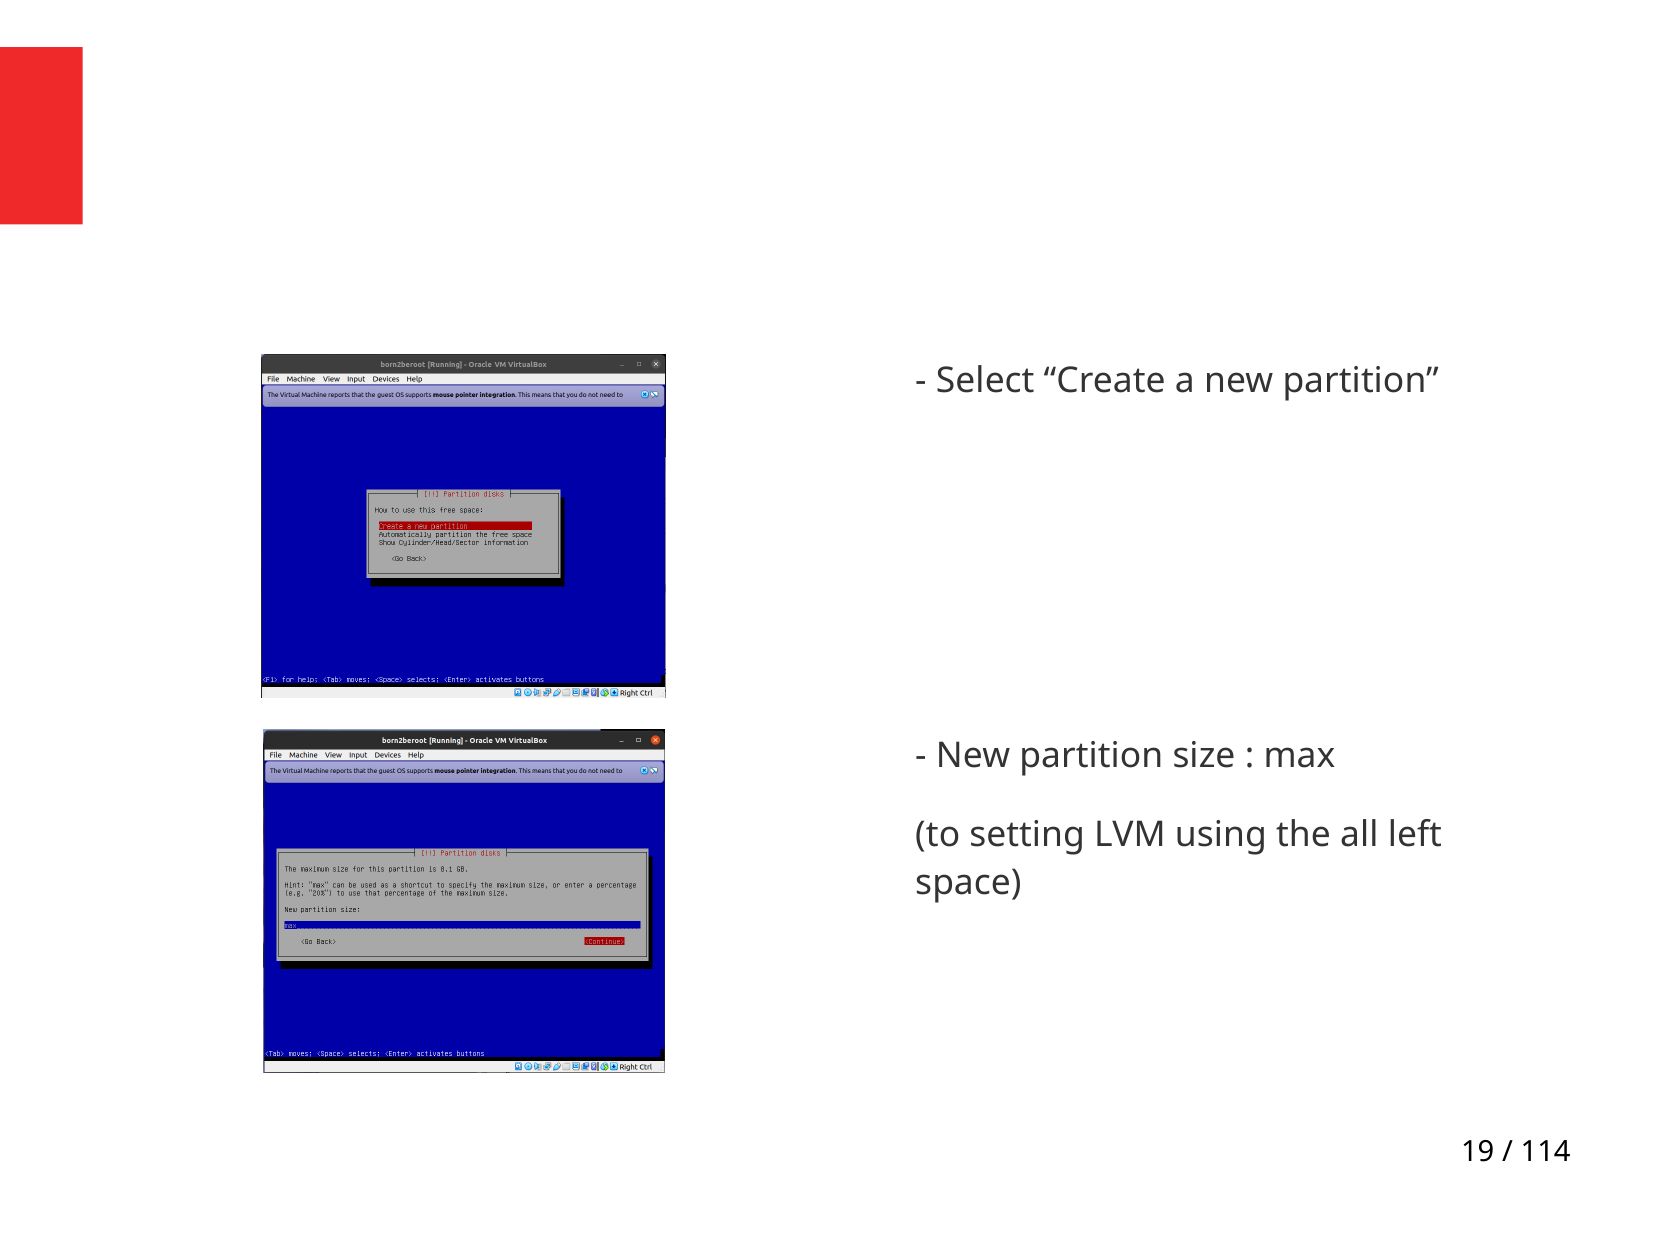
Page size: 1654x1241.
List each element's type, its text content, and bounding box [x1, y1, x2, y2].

picture [263, 729, 665, 1074]
list - Select “Create a new partition” [844, 354, 1536, 698]
picture [261, 354, 666, 698]
list - New partition size : max (to setting LVM using the all left space) [844, 730, 1536, 1074]
